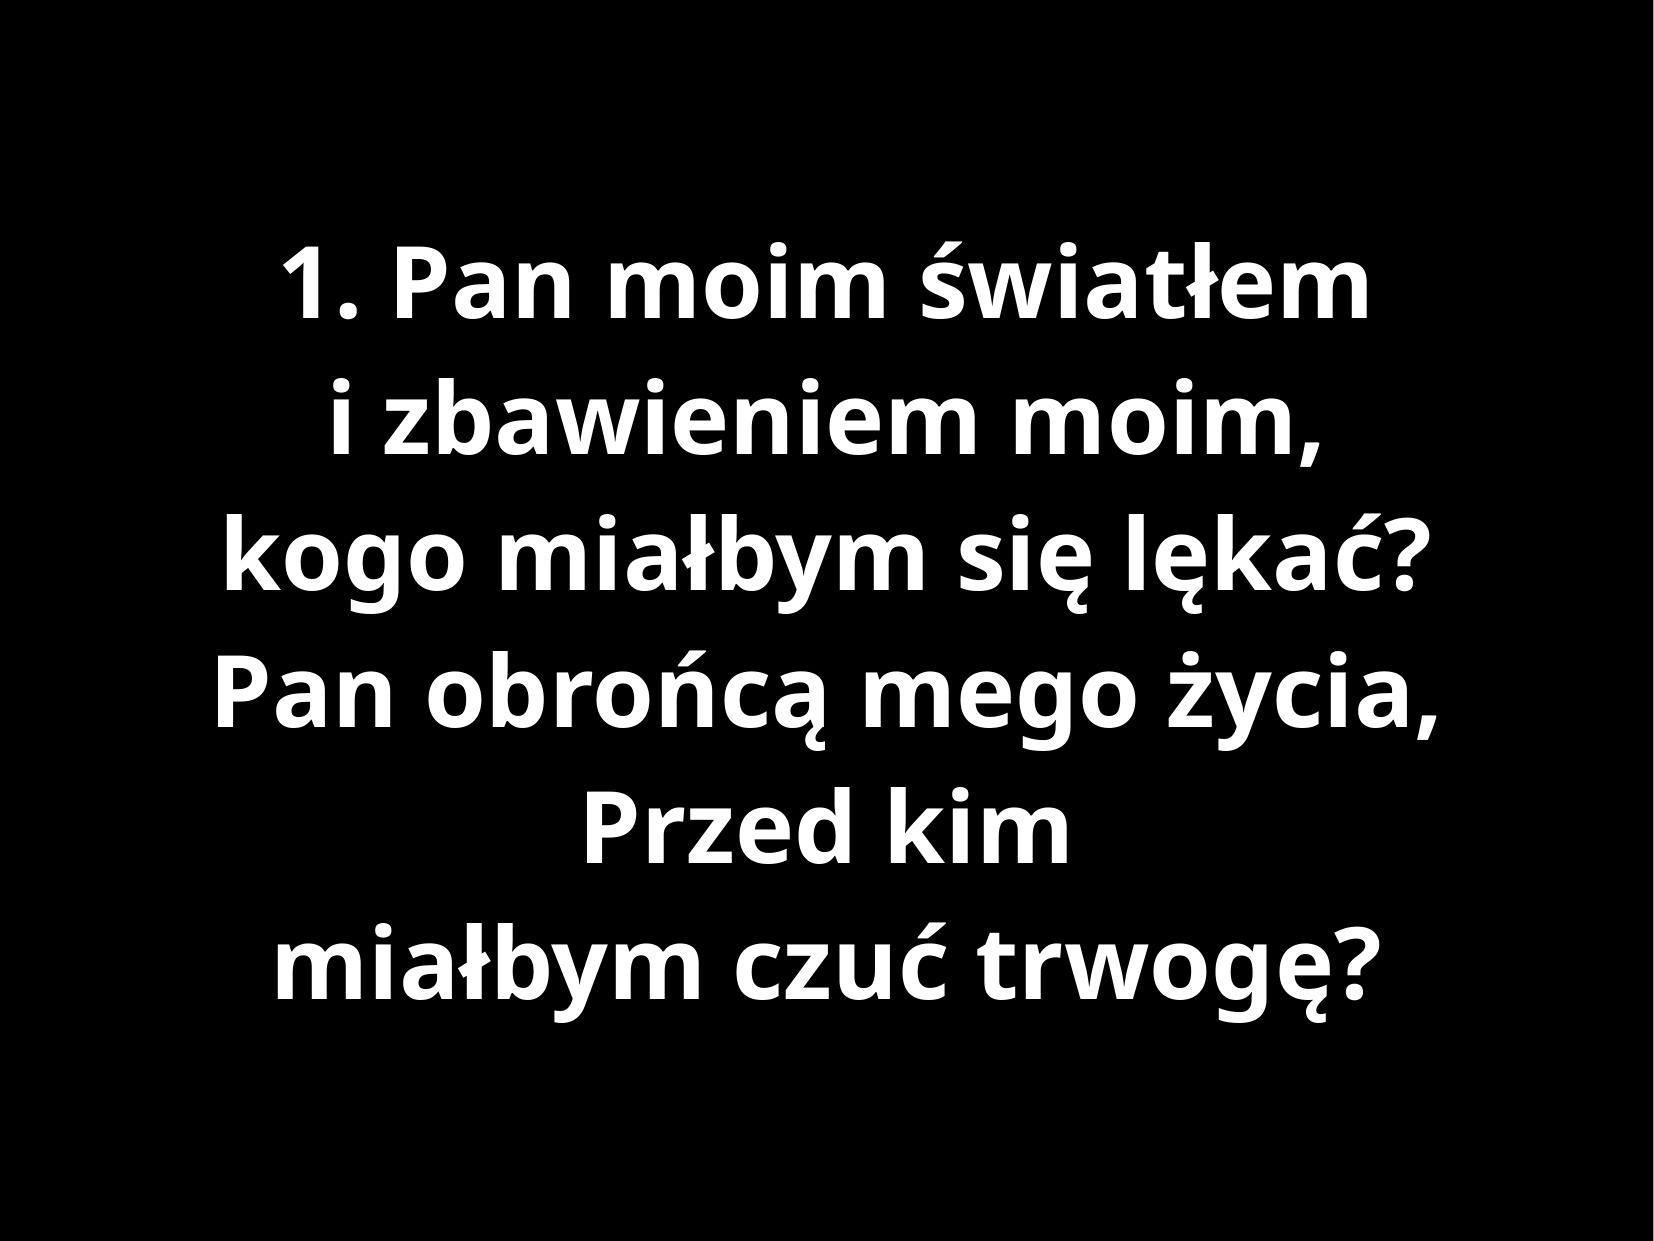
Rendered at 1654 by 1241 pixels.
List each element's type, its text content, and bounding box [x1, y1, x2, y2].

title 1. Pan moim światłem i zbawieniem moim, kogo miałbym się lękać? Pan obrońcą mego życia, Przed kim miałbym czuć trwogę? [0, 0, 1654, 1241]
